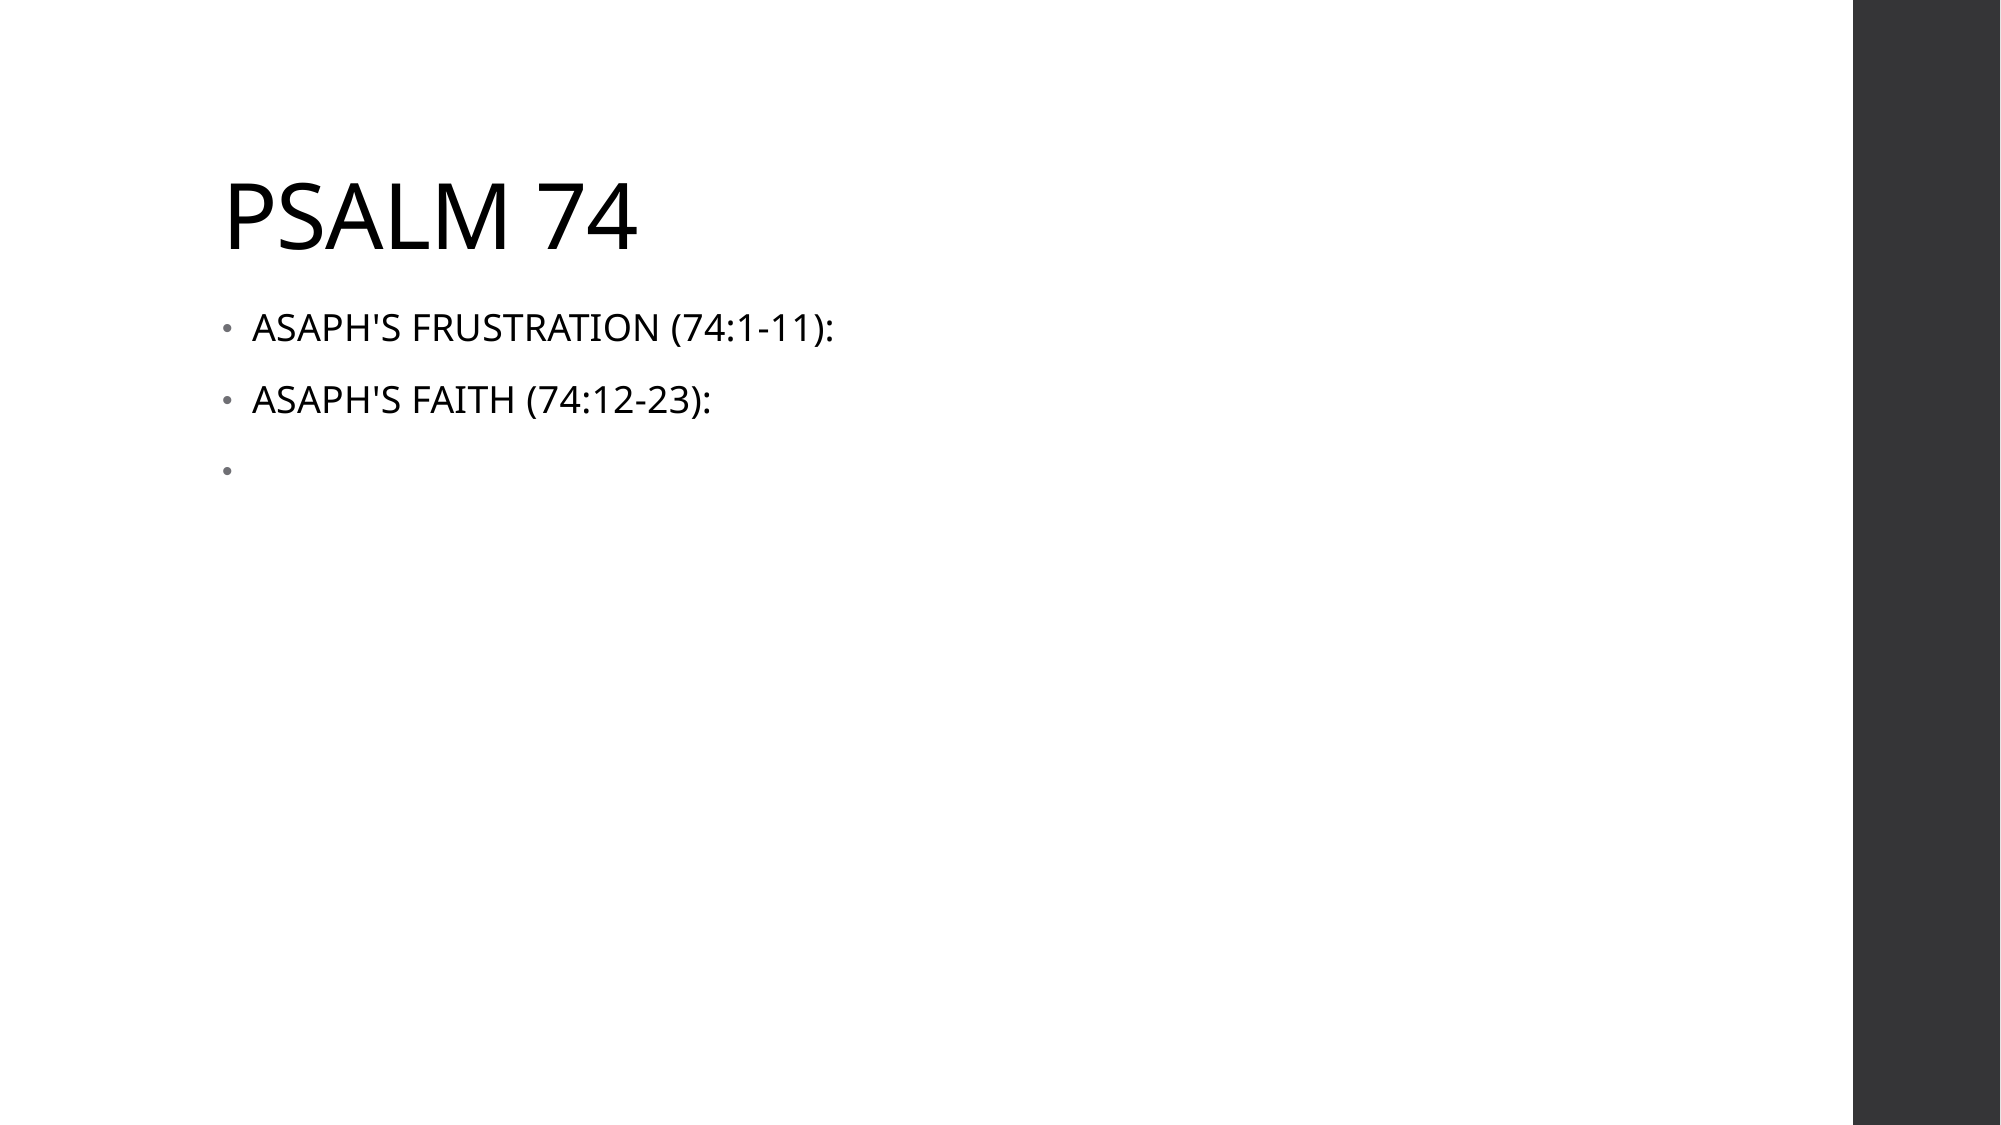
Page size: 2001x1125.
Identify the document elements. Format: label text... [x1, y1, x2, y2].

title PSALM 74 [206, 60, 1797, 278]
list ASAPH'S FRUSTRATION (74:1-11): ASAPH'S FAITH (74:12-23): [206, 299, 1617, 1014]
